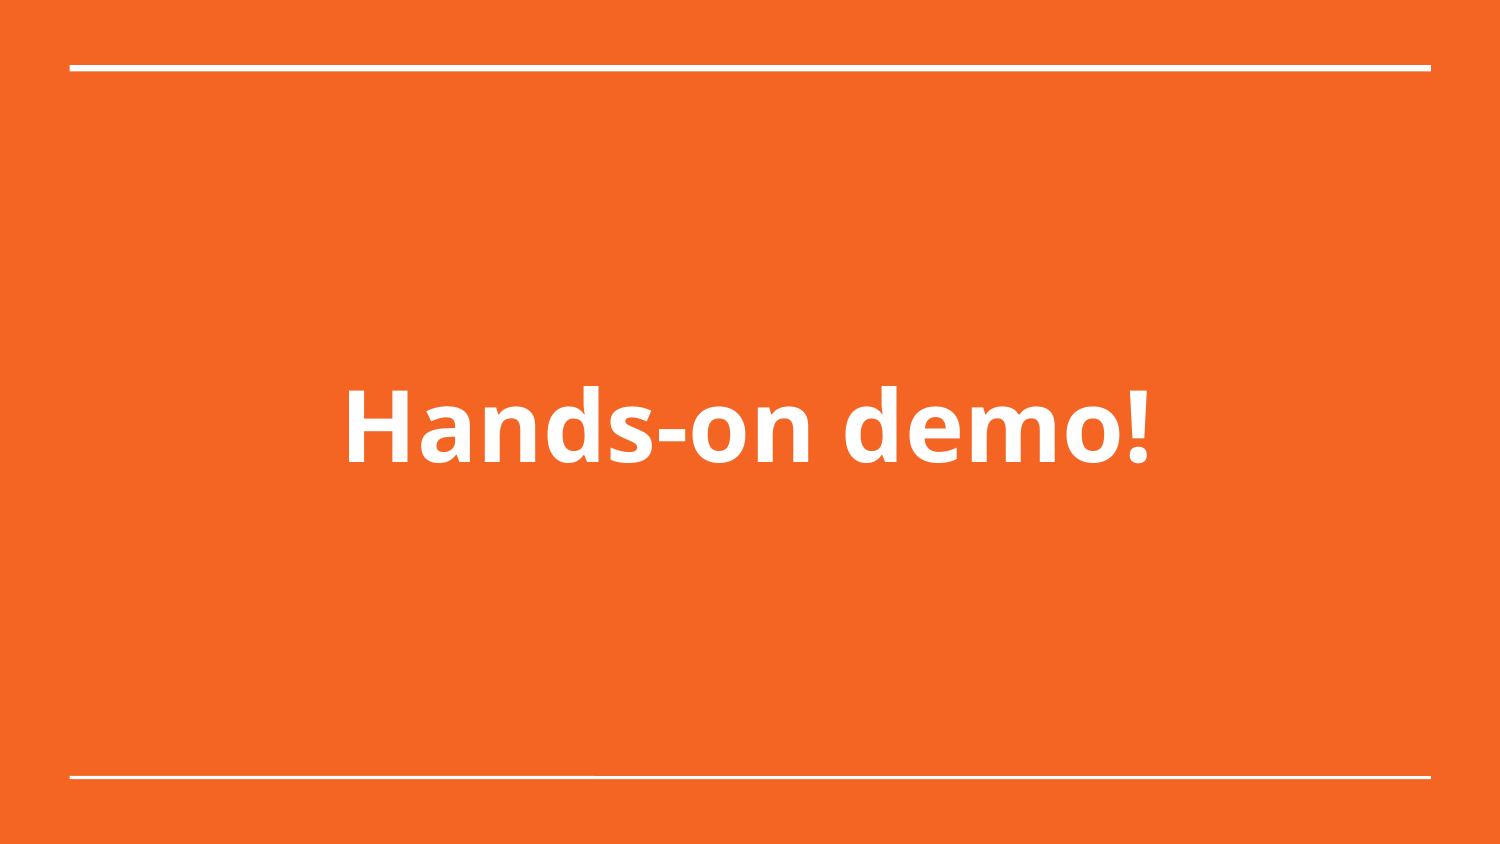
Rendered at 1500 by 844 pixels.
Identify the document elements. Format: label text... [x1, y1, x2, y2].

title Hands-on demo! [66, 296, 1428, 550]
